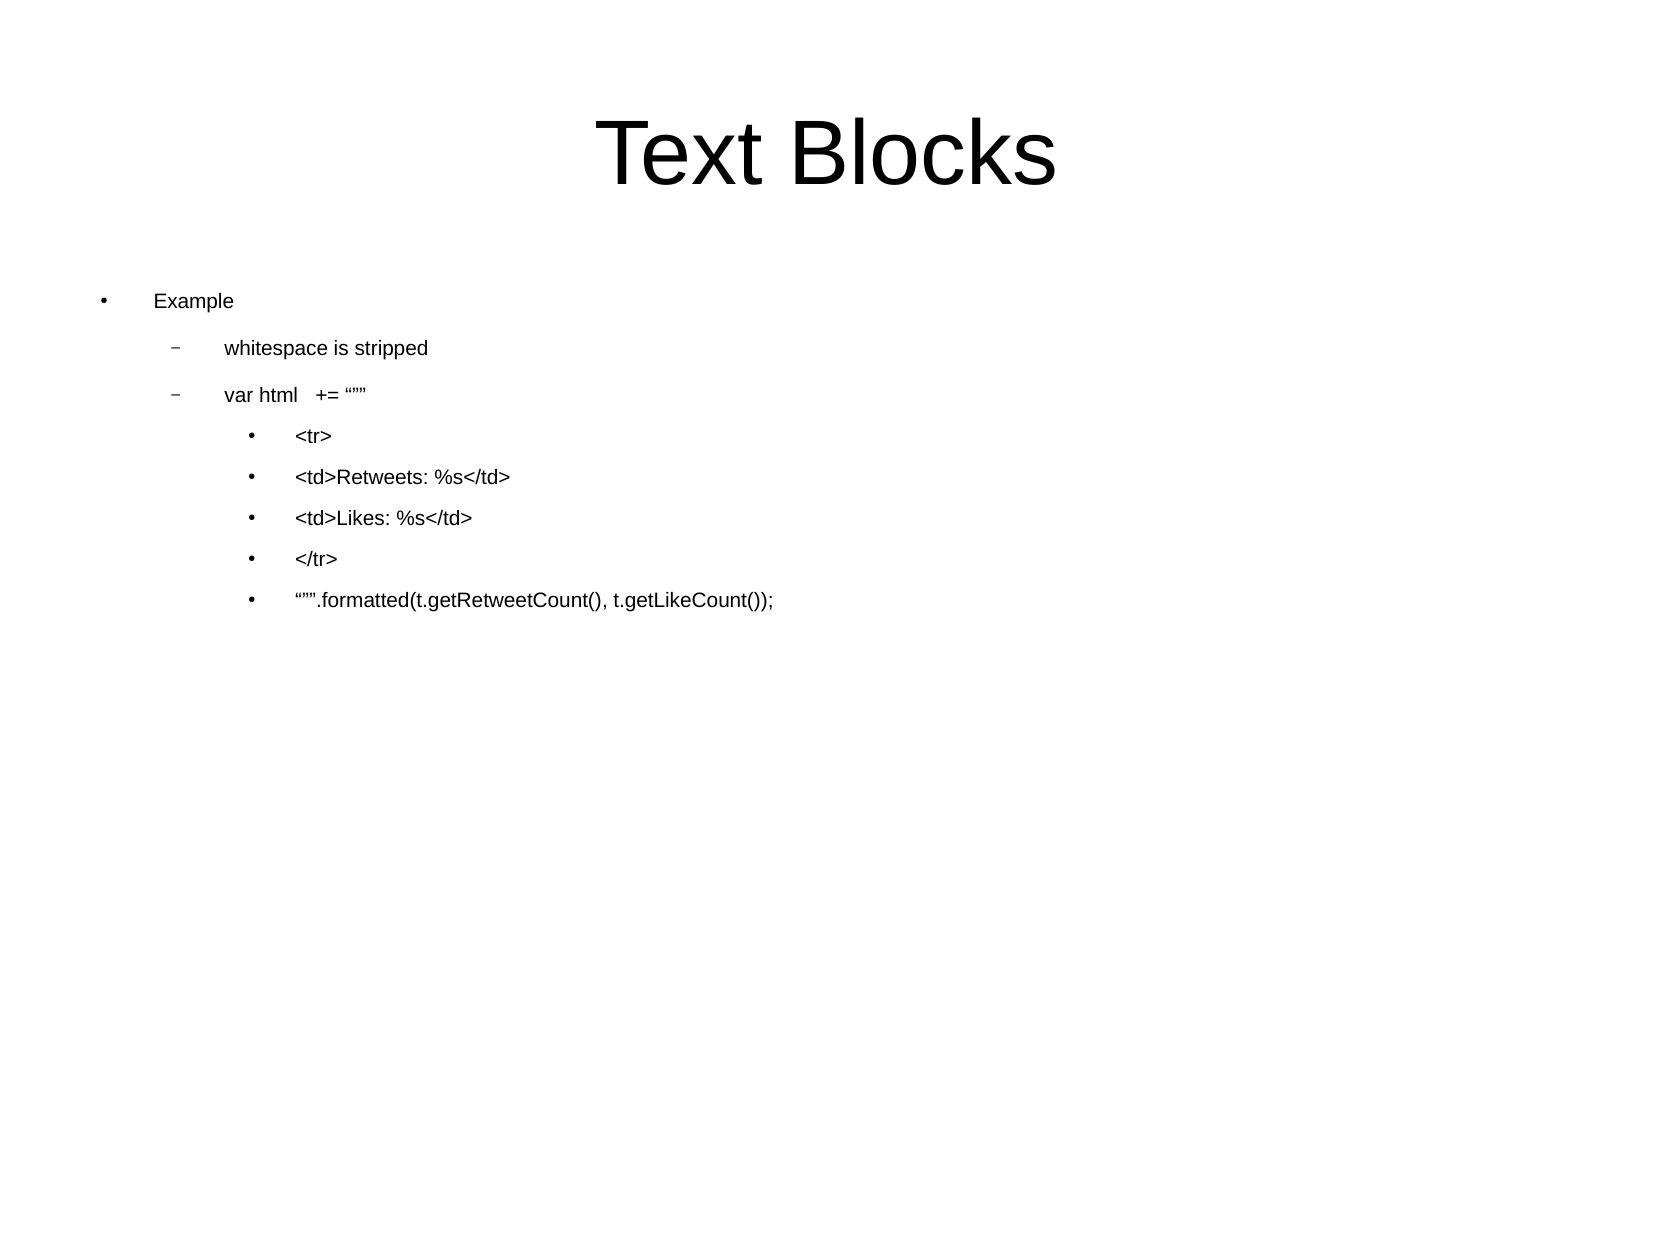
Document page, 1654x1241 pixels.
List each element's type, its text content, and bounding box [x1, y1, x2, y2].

title Text Blocks [82, 49, 1571, 257]
list Example whitespace is stripped var html += “”” <tr> <td>Retweets: %s</td> <td>Likes: %s</td> </tr> “””.formatted(t.getRetweetCount(), t.getLikeCount()); [82, 290, 1571, 1010]
